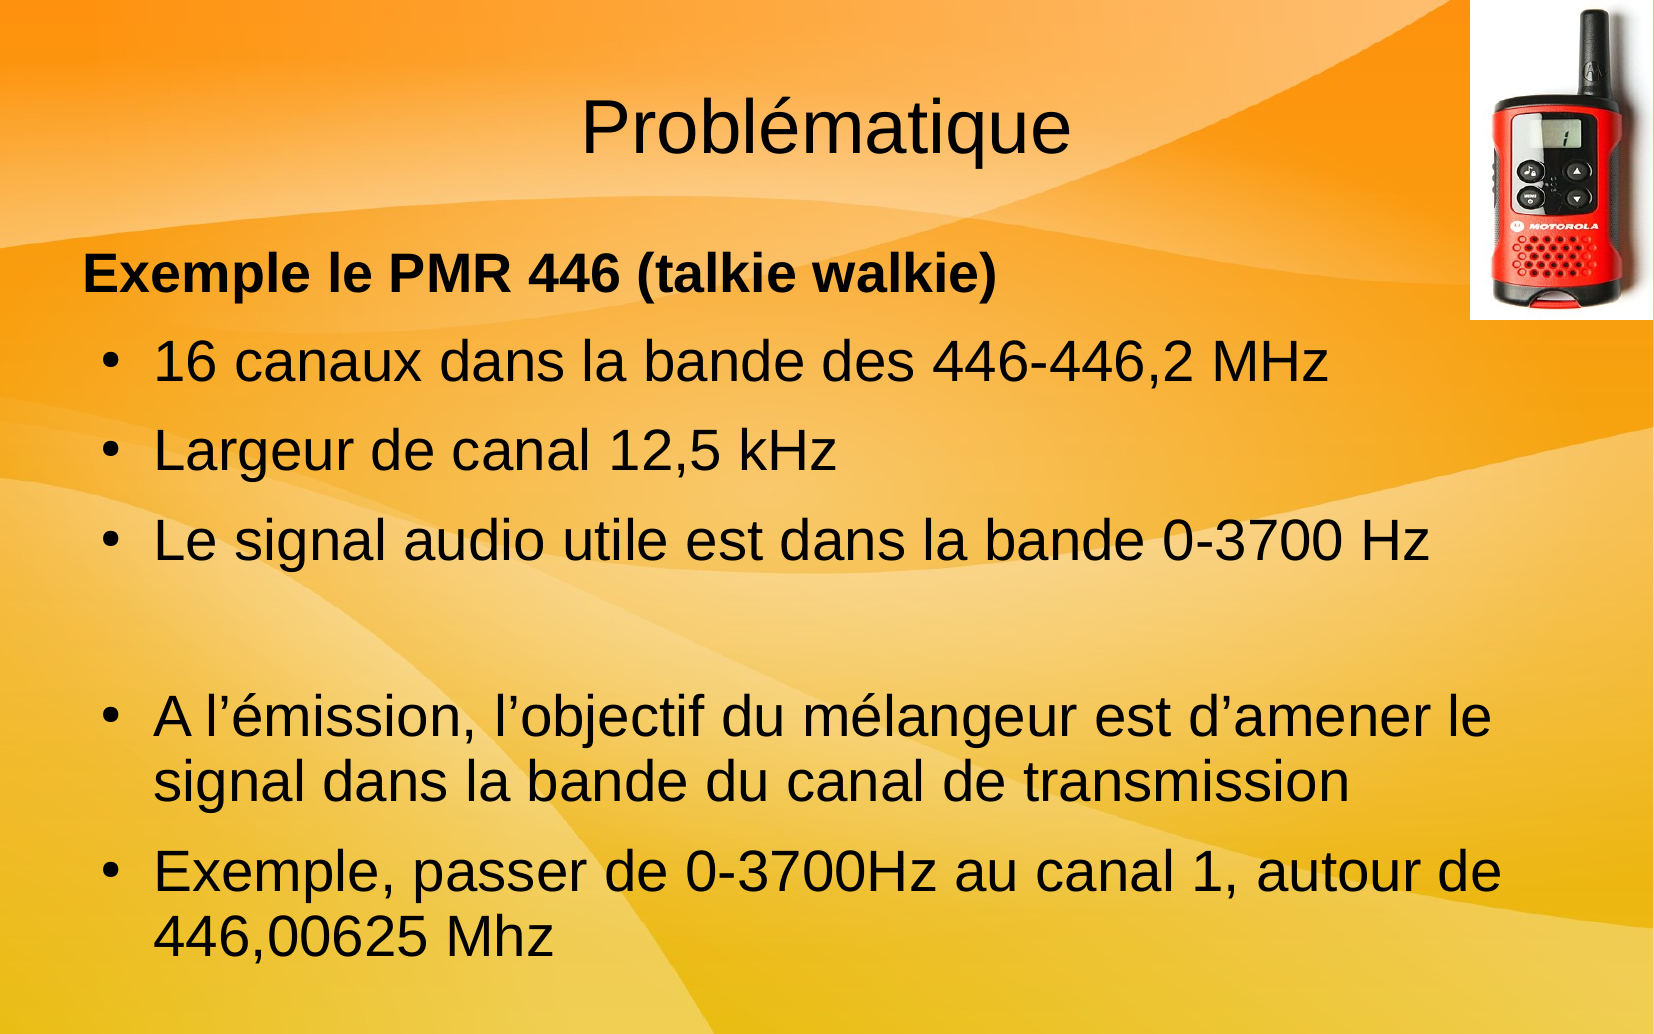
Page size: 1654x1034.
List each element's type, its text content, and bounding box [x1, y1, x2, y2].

title Problématique [82, 41, 1470, 214]
picture [0, 0, 1654, 1034]
list Exemple le PMR 446 (talkie walkie) 16 canaux dans la bande des 446-446,2 MHz Largeur de canal 12,5 kHz Le signal audio utile est dans la bande 0-3700 Hz A l’émission, l’objectif du mélangeur est d’amener le signal dans la bande du canal de transmission Exemple, passer de 0-3700Hz au canal 1, autour de 446,00625 Mhz [82, 241, 1571, 1034]
